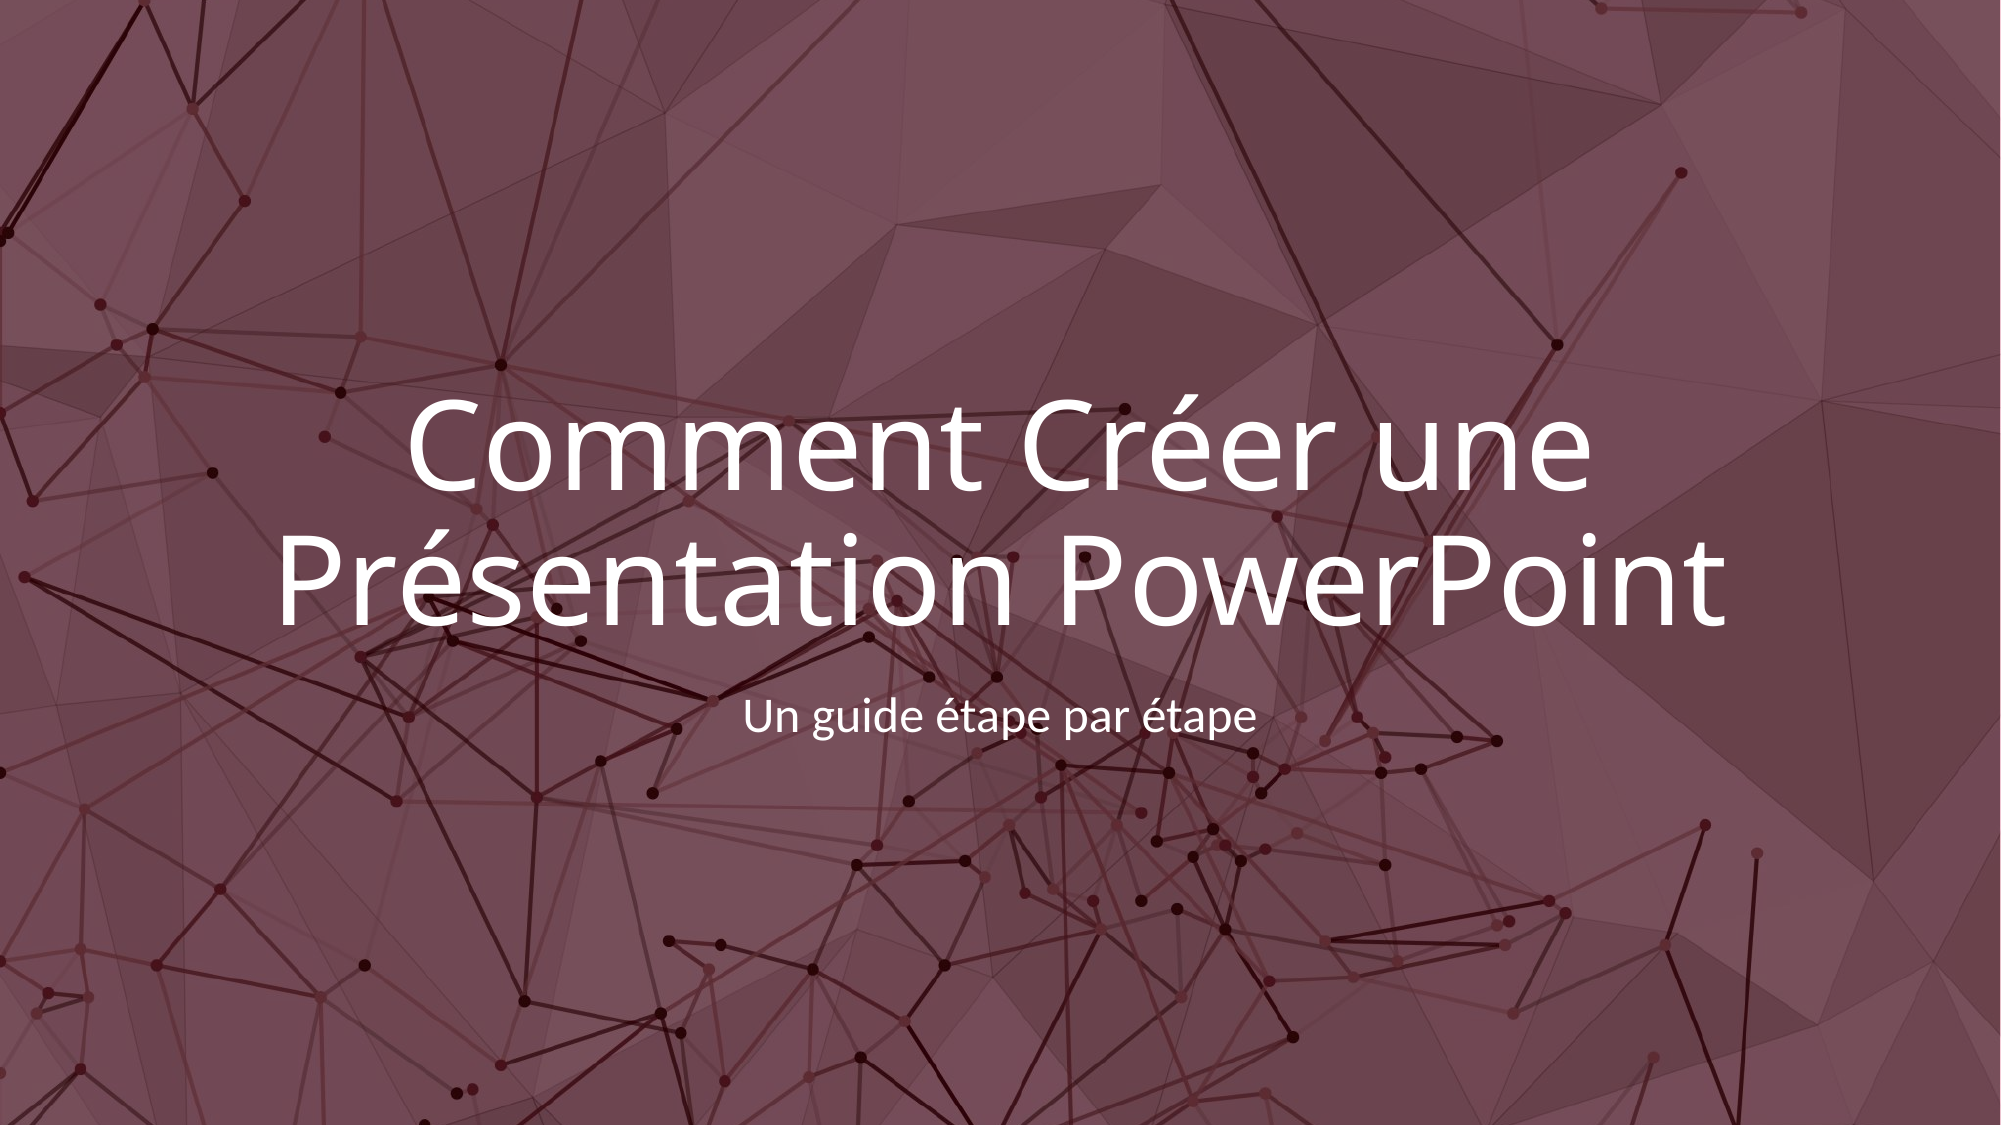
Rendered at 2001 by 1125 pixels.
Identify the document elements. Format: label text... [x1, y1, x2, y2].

picture [0, 0, 2000, 1125]
title Comment Créer une Présentation PowerPoint [249, 184, 1750, 660]
subtitle Un guide étape par étape [249, 682, 1750, 863]
